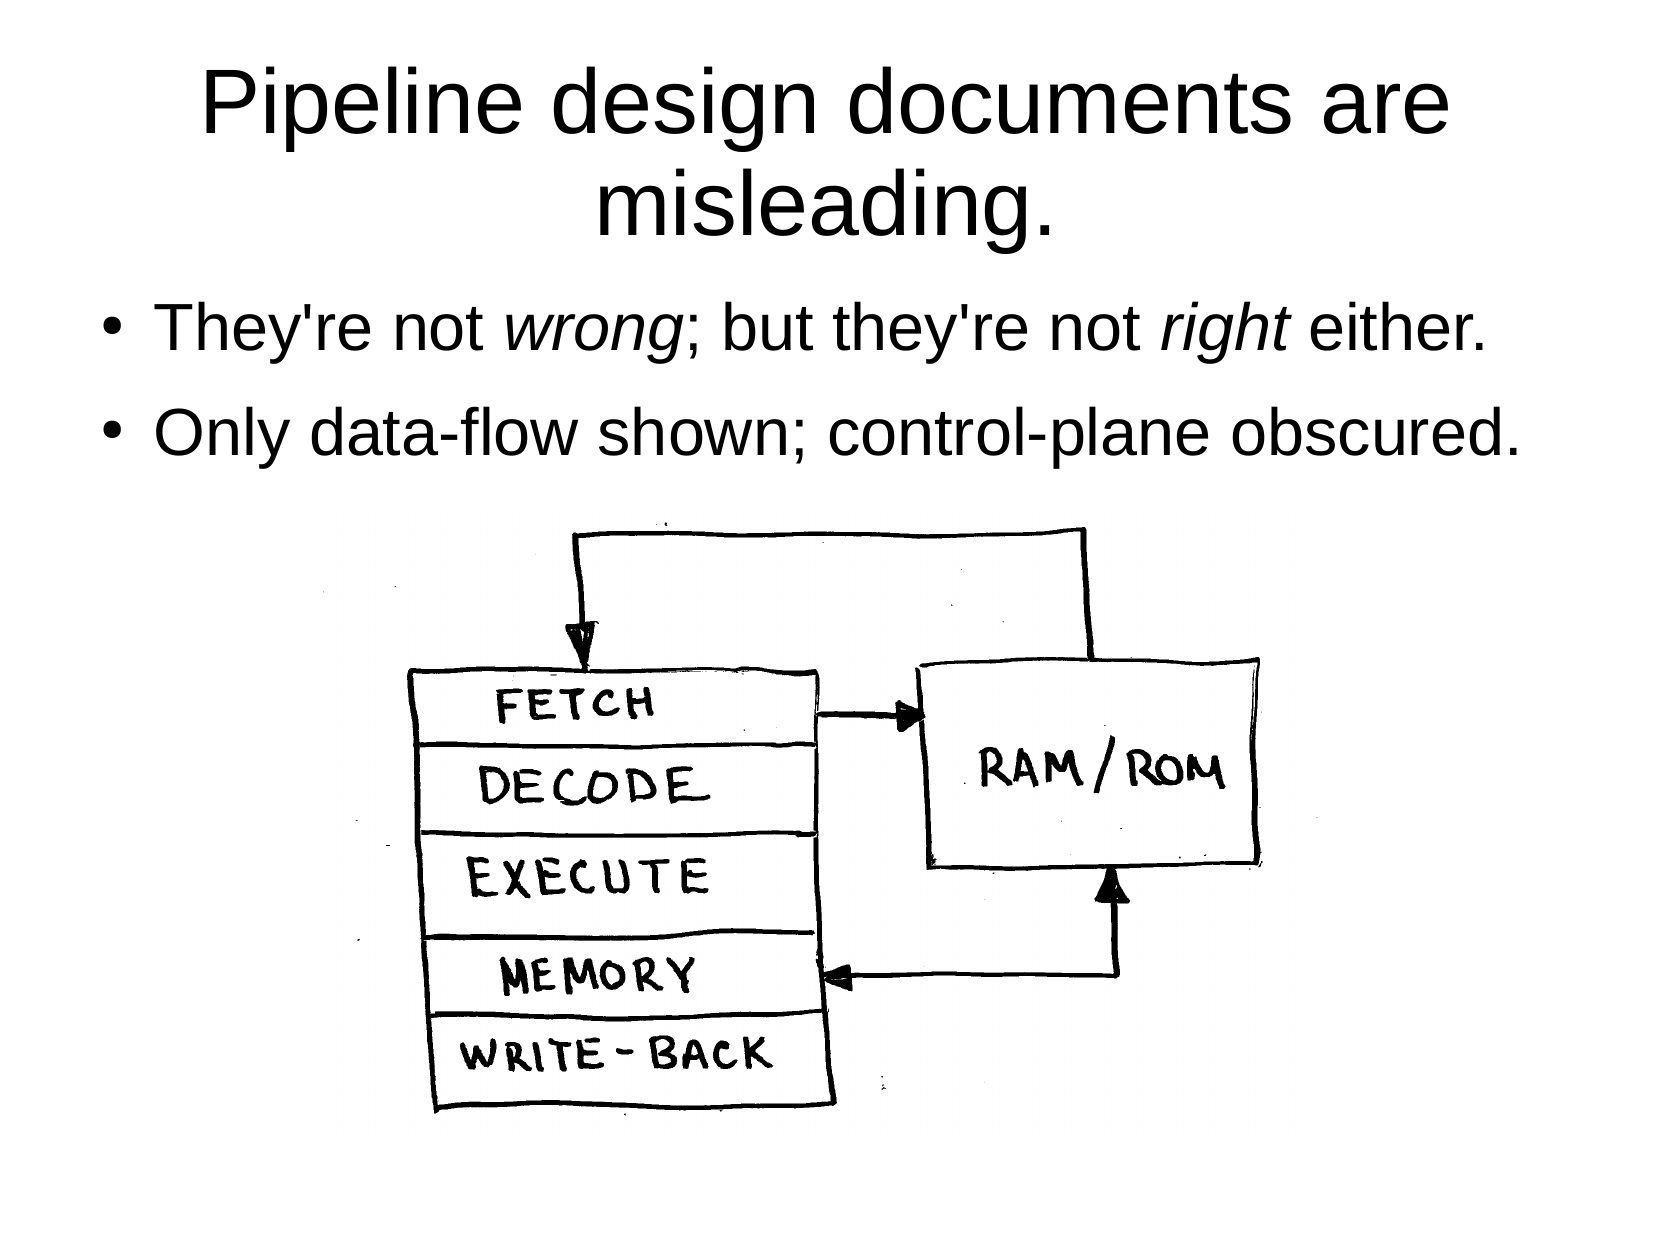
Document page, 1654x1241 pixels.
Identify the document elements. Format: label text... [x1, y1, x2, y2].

list They're not wrong; but they're not right either. Only data-flow shown; control-plane obscured. [82, 290, 1571, 1010]
title Pipeline design documents are misleading. [82, 49, 1571, 257]
picture [323, 509, 1321, 1141]
